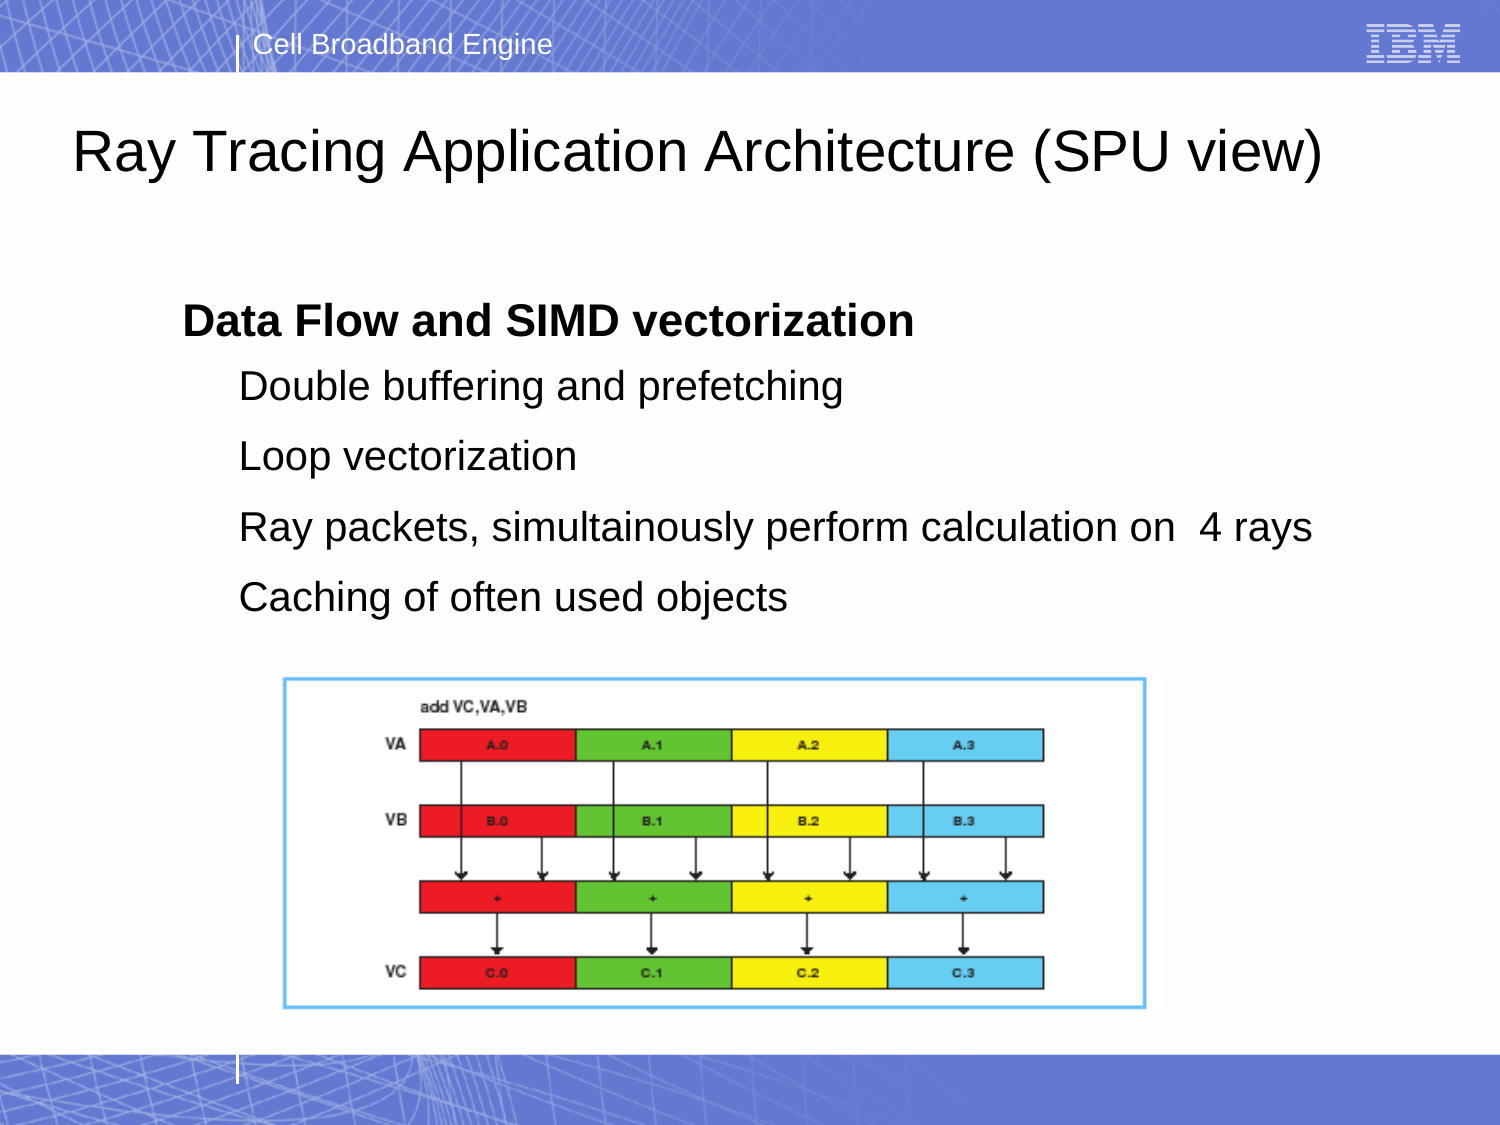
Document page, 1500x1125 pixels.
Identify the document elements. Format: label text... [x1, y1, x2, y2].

list Data Flow and SIMD vectorization Double buffering and prefetching Loop vectorization Ray packets, simultainously perform calculation on 4 rays Caching of often used objects [182, 291, 1389, 932]
title Ray Tracing Application Architecture (SPU view) [72, 112, 1426, 258]
picture [1366, 24, 1462, 63]
picture [278, 674, 1163, 1013]
